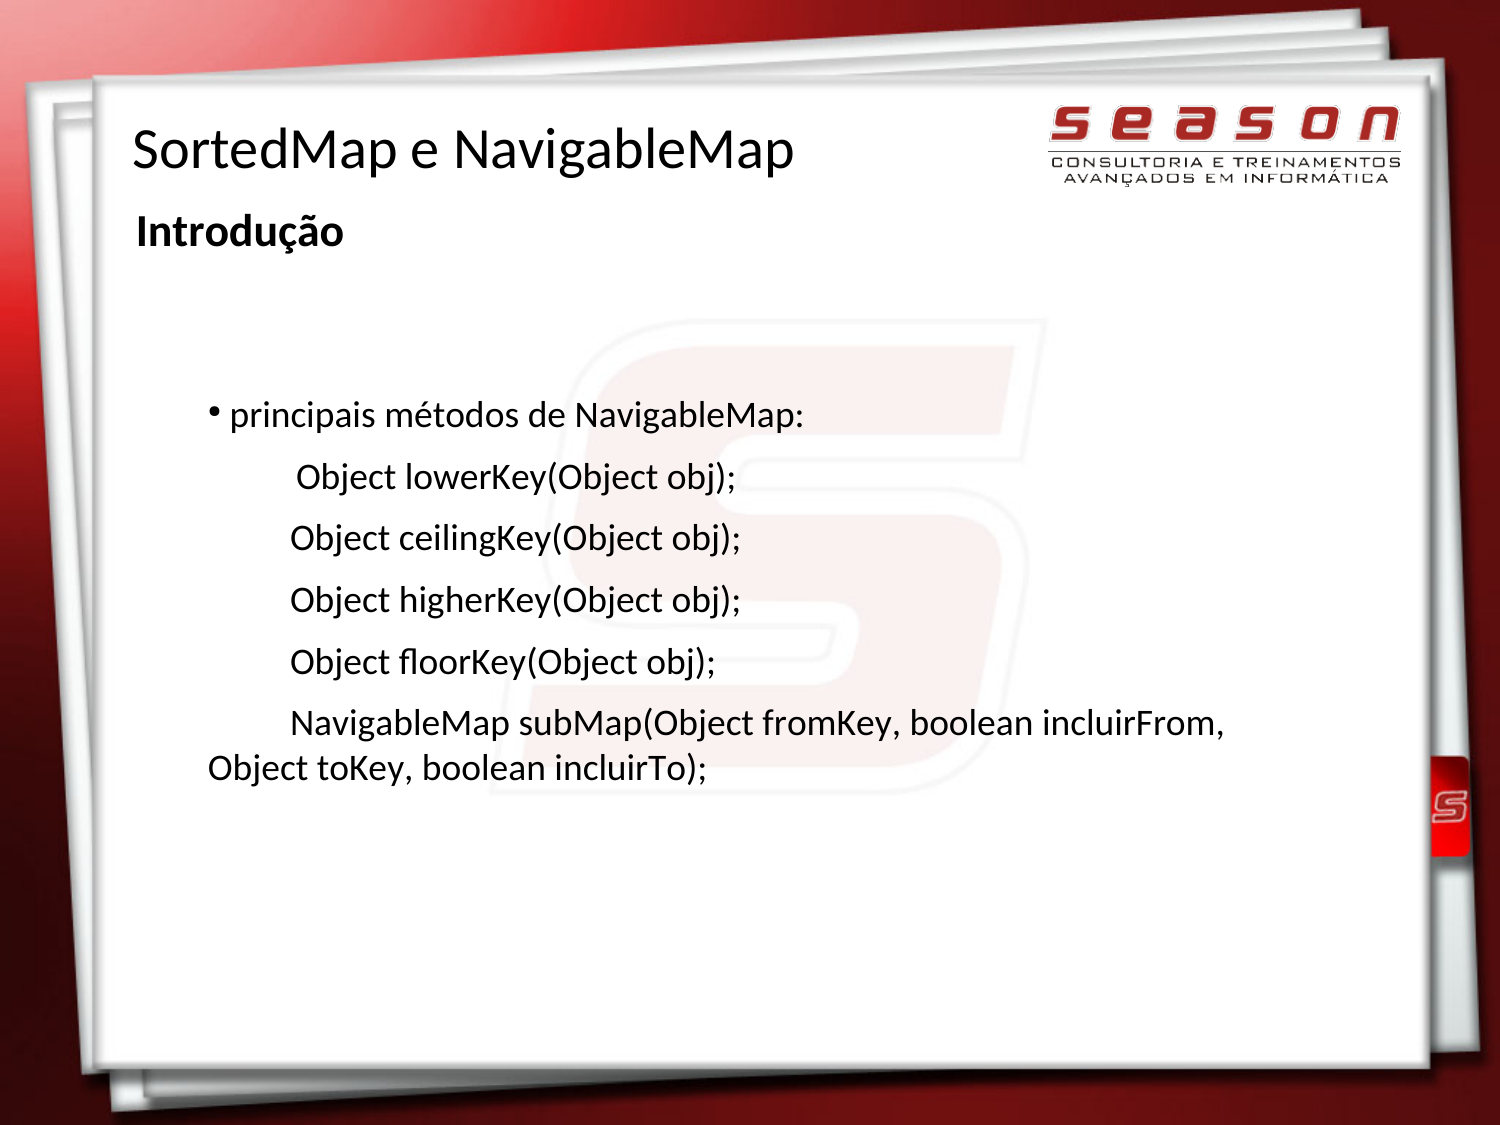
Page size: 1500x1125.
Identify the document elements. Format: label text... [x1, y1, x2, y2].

title SortedMap e NavigableMap [118, 33, 1394, 257]
picture [0, 0, 1500, 1125]
text_box Introdução [135, 200, 1246, 256]
text_box principais métodos de NavigableMap: Object lowerKey(Object obj); Object ceilingKey(Object obj); Object higherKey(Object obj); Object floorKey(Object obj); NavigableMap subMap(Object fromKey, boolean incluirFrom, Object toKey, boolean incluirTo); [207, 318, 1328, 922]
